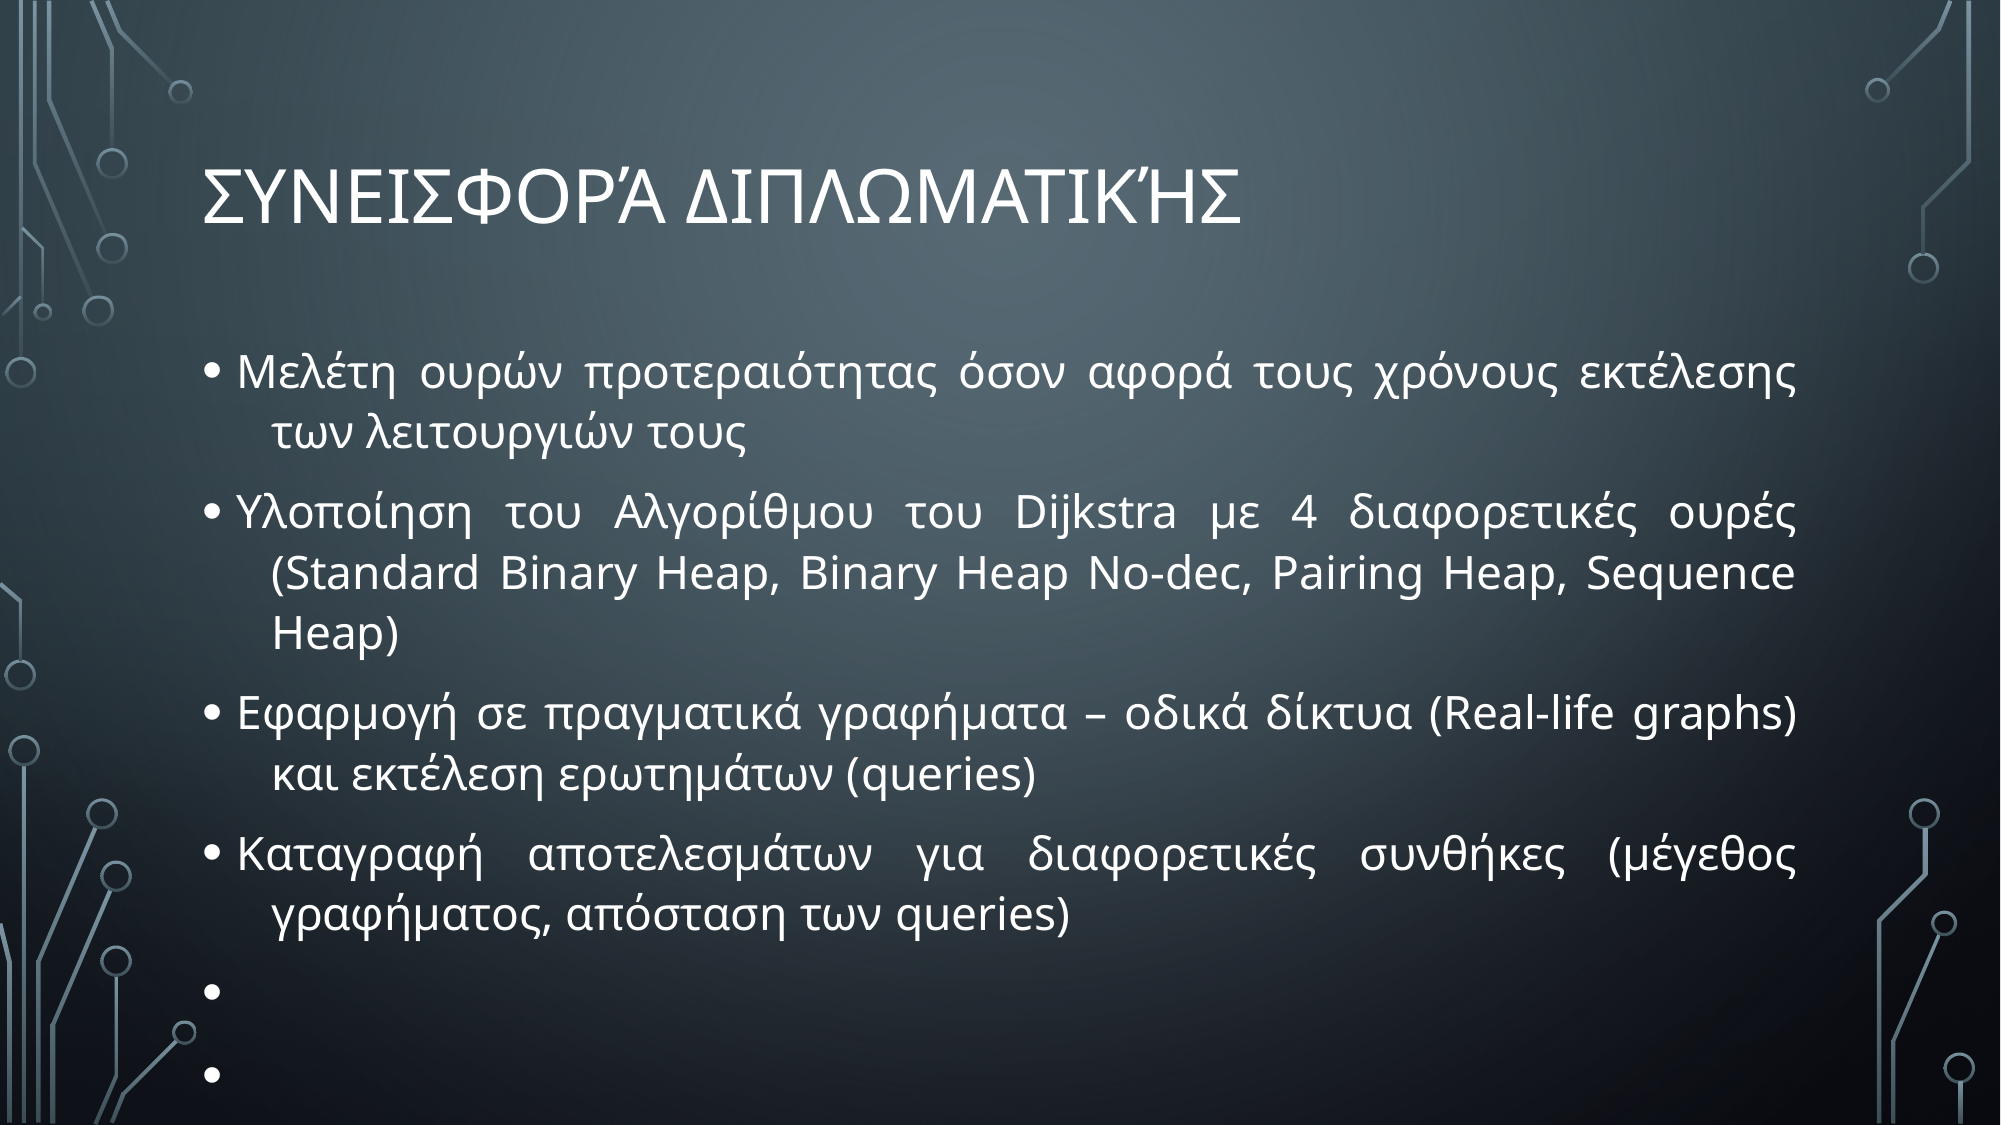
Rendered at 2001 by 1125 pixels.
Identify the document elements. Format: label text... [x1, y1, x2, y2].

title ΣΥΝΕΙΣΦΟΡΆ ΔΙΠΛΩΜΑΤΙΚΉΣ [187, 101, 1813, 297]
list Μελέτη ουρών προτεραιότητας όσον αφορά τους χρόνους εκτέλεσης των λειτουργιών τους Υλοποίηση του Αλγορίθμου του Dijkstra με 4 διαφορετικές ουρές (Standard Binary Heap, Binary Heap No-dec, Pairing Heap, Sequence Heap) Εφαρμογή σε πραγματικά γραφήματα – οδικά δίκτυα (Real-life graphs) και εκτέλεση ερωτημάτων (queries) Καταγραφή αποτελεσμάτων για διαφορετικές συνθήκες (μέγεθος γραφήματος, απόσταση των queries) [187, 329, 1813, 950]
